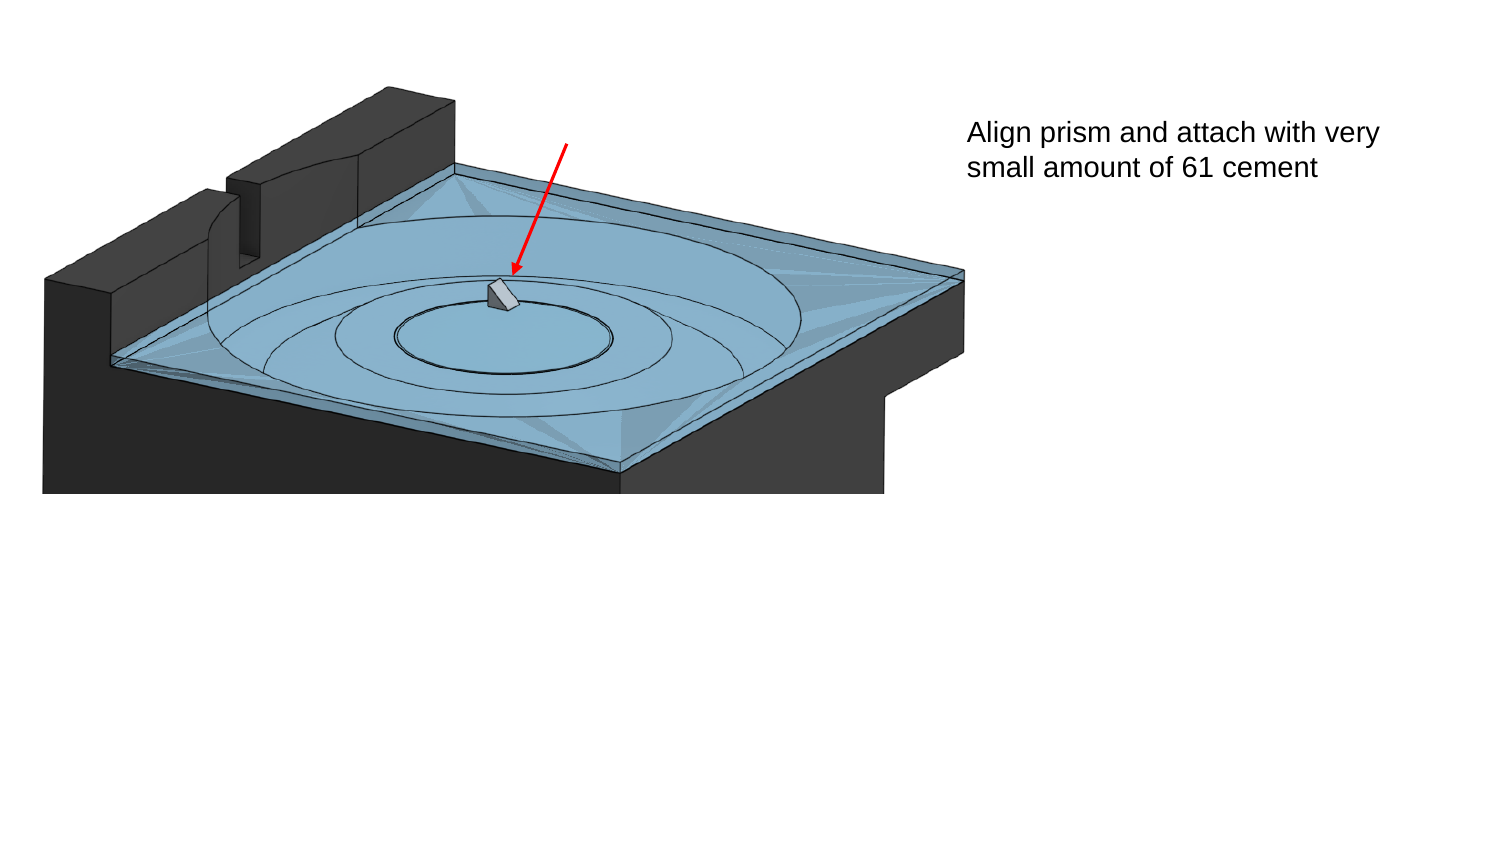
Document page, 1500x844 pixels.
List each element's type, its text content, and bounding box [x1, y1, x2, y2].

picture [24, 24, 1000, 494]
text_box Align prism and attach with very small amount of 61 cement [951, 98, 1441, 199]
